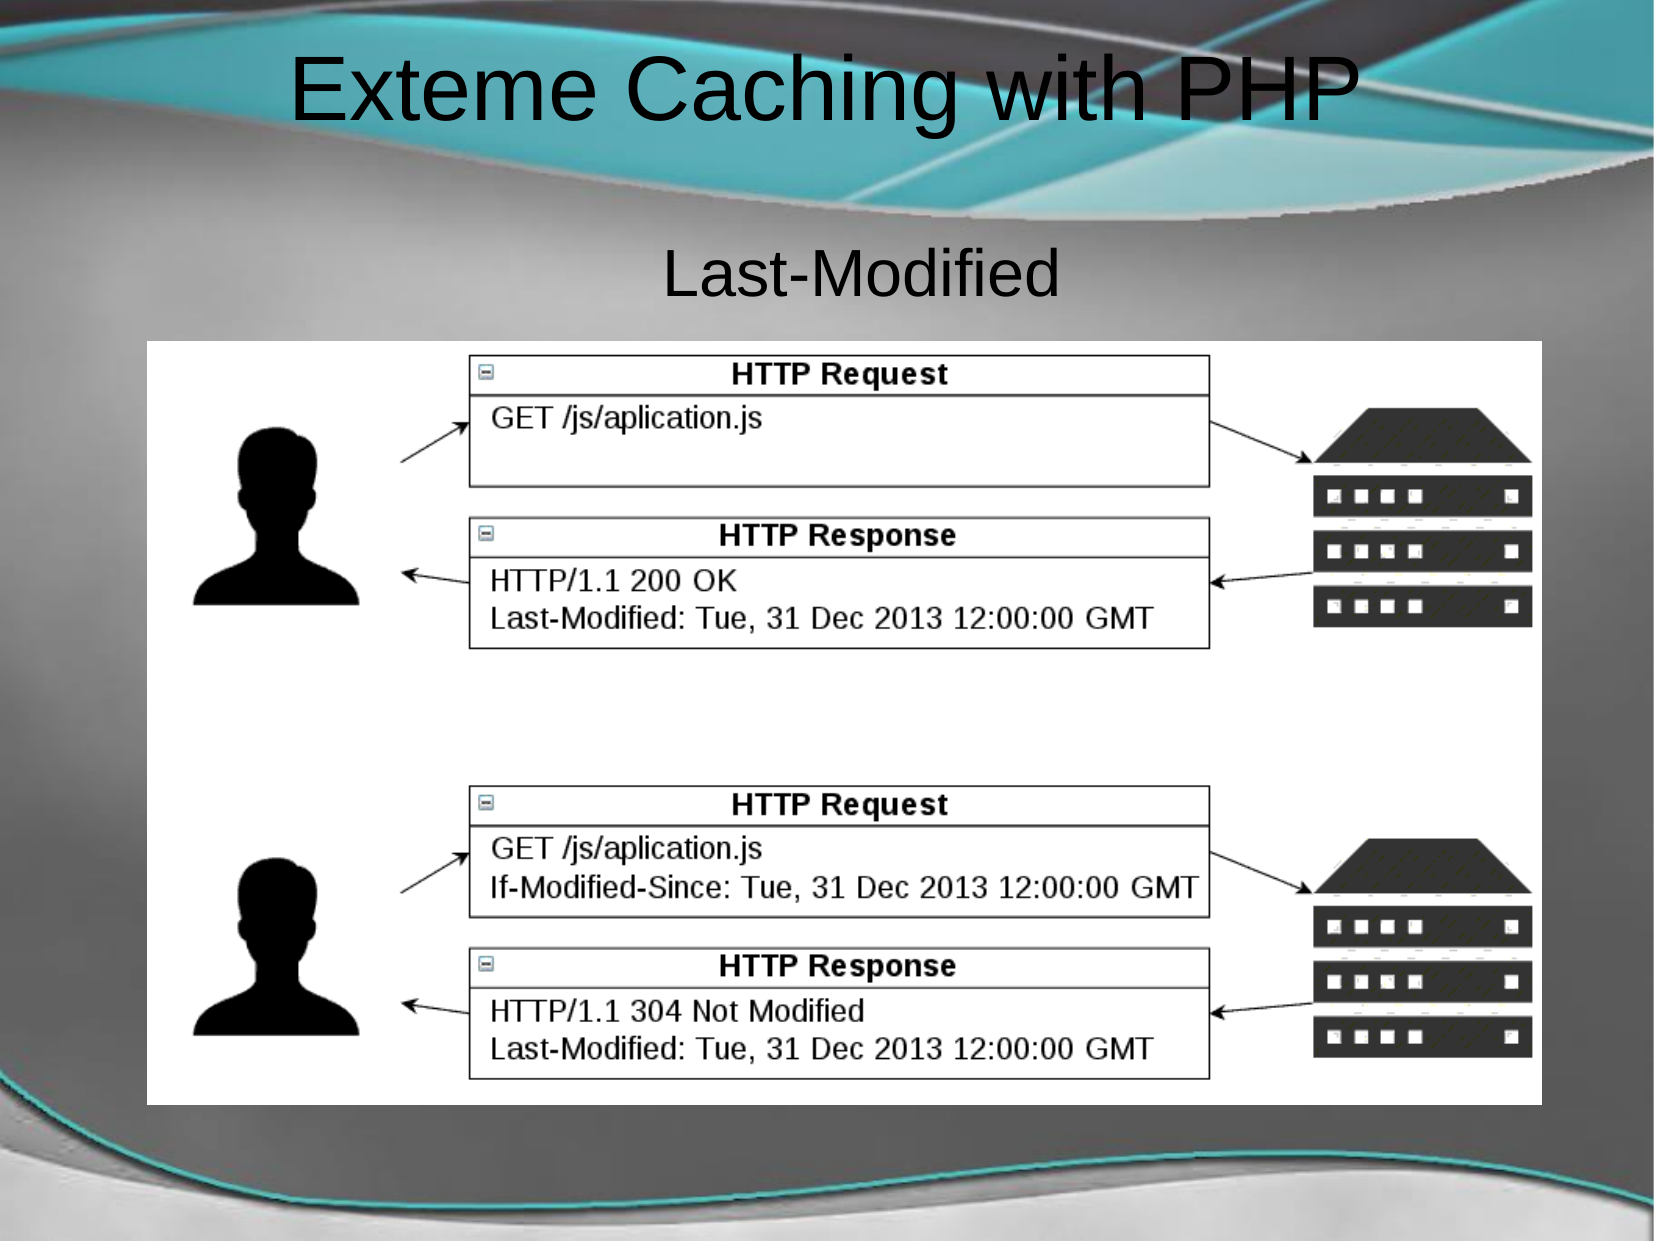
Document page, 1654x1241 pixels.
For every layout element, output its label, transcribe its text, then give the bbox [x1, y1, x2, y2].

title Exteme Caching with PHP [0, 0, 1654, 178]
picture [0, 178, 1654, 1241]
list Last-Modified [82, 236, 1571, 956]
